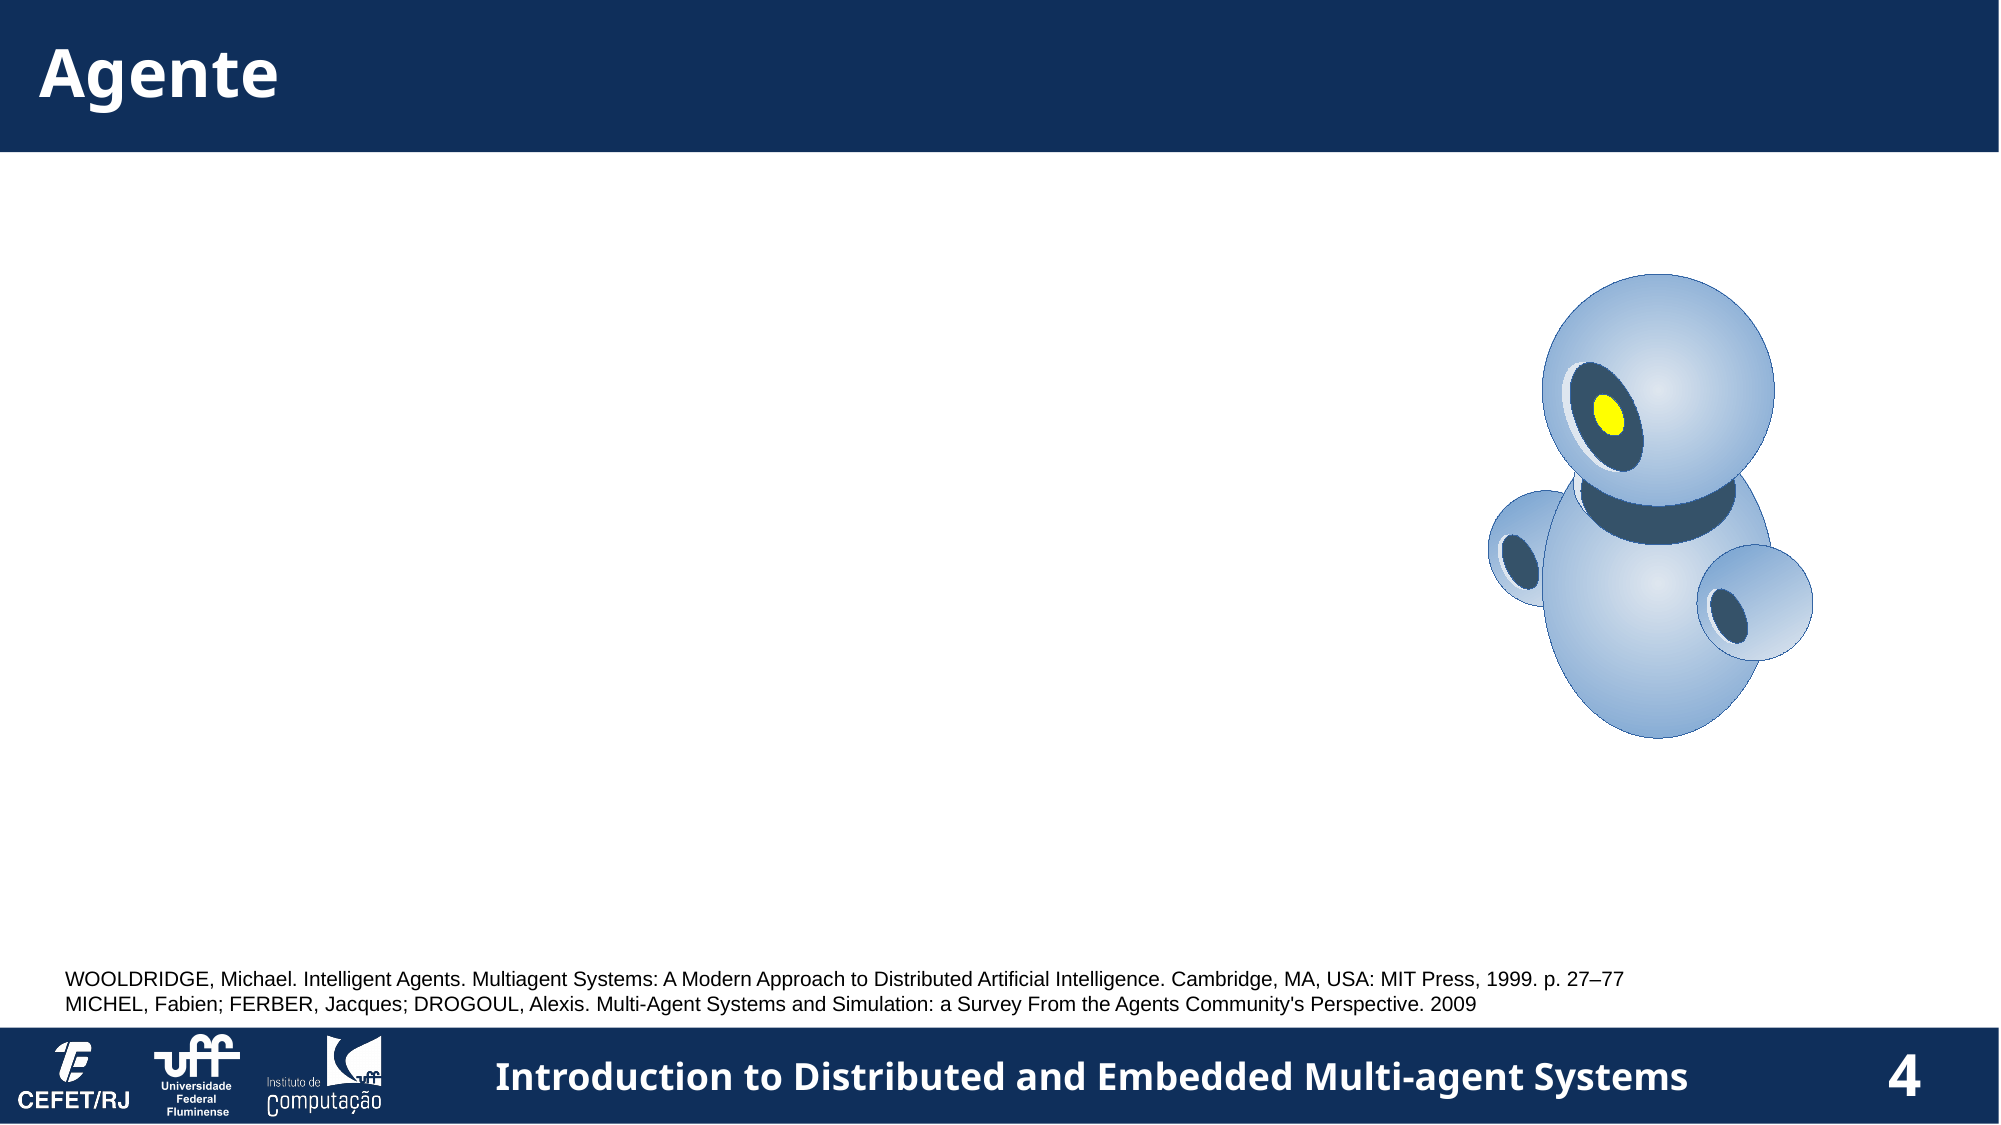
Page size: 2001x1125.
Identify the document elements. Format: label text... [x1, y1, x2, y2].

text_box WOOLDRIDGE, Michael. Intelligent Agents. Multiagent Systems: A Modern Approach to Distributed Artificial Intelligence. Cambridge, MA, USA: MIT Press, 1999. p. 27–77 MICHEL, Fabien; FERBER, Jacques; DROGOUL, Alexis. Multi-Agent Systems and Simulation: a Survey From the Agents Community's Perspective. 2009 [50, 958, 1969, 1024]
picture [265, 1033, 383, 1117]
text_box Agente [25, 23, 1999, 119]
text_box [1488, 274, 1813, 739]
picture [18, 1021, 129, 1125]
picture [153, 1033, 241, 1121]
